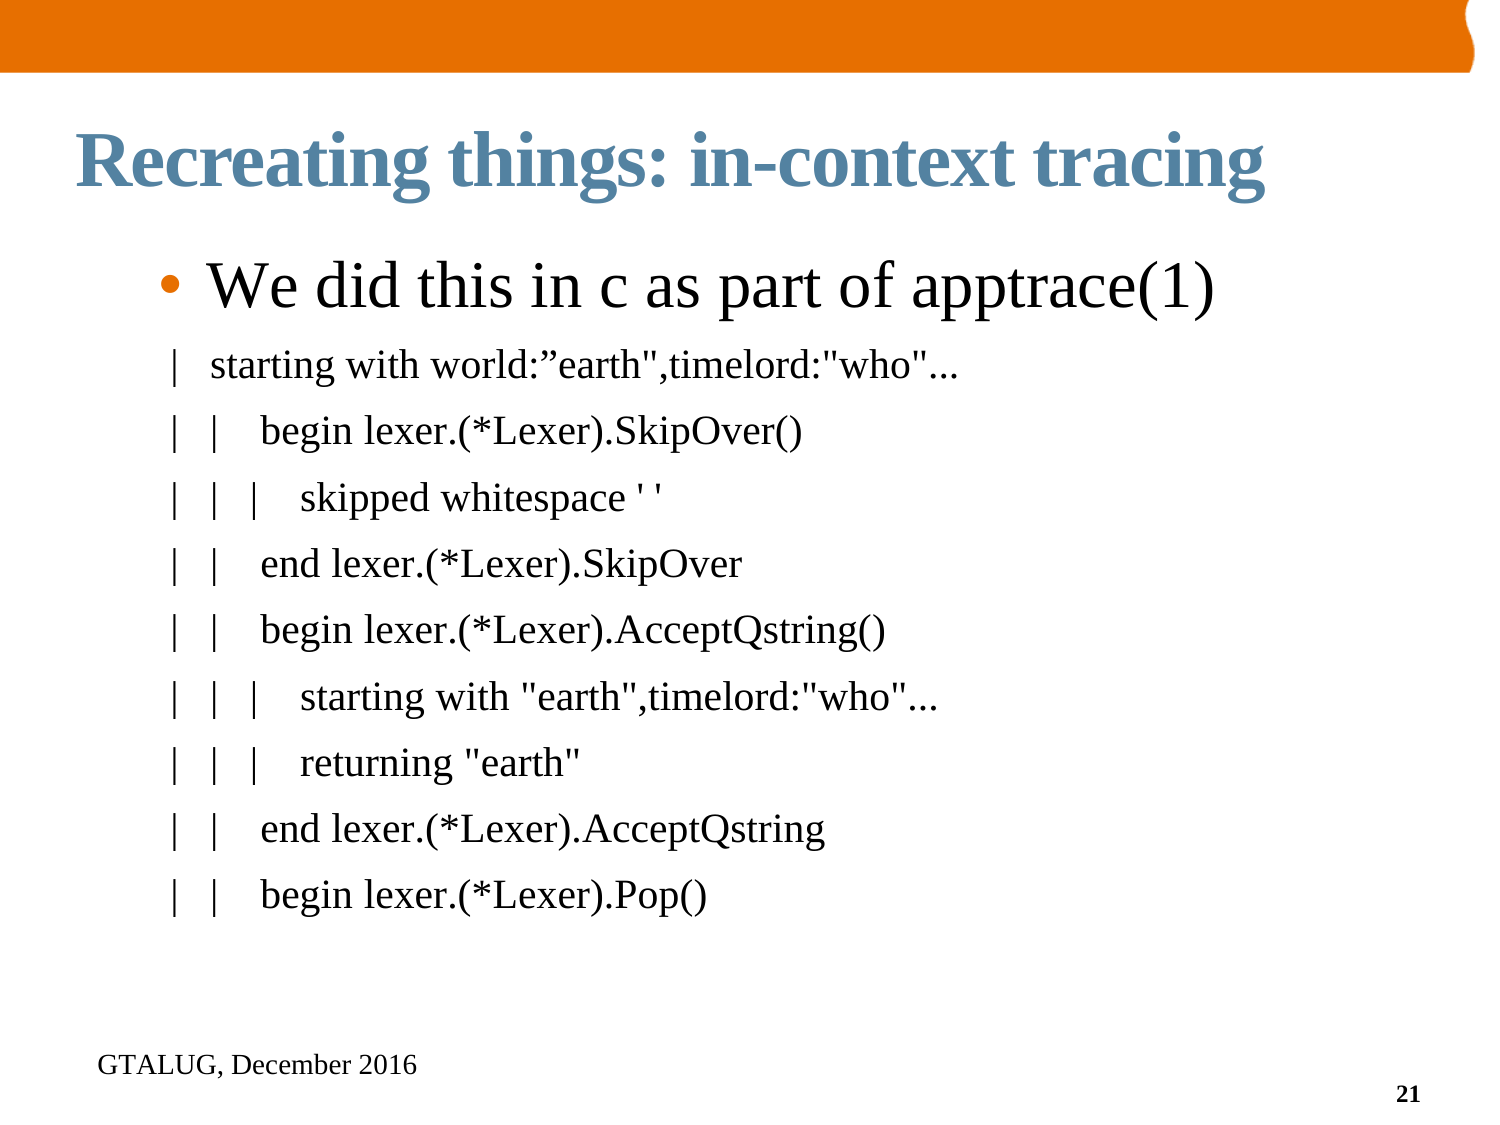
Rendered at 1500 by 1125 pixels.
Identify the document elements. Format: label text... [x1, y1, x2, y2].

title Recreating things: in-context tracing [75, 122, 1438, 228]
list We did this in c as part of apptrace(1) | starting with world:”earth",timelord:"who"... | | begin lexer.(*Lexer).SkipOver() | | | skipped whitespace ' ' | | end lexer.(*Lexer).SkipOver | | begin lexer.(*Lexer).AcceptQstring() | | | starting with "earth",timelord:"who"... | | | returning "earth" | | end lexer.(*Lexer).AcceptQstring | | begin lexer.(*Lexer).Pop() [64, 257, 1402, 1018]
picture [0, 0, 1500, 75]
